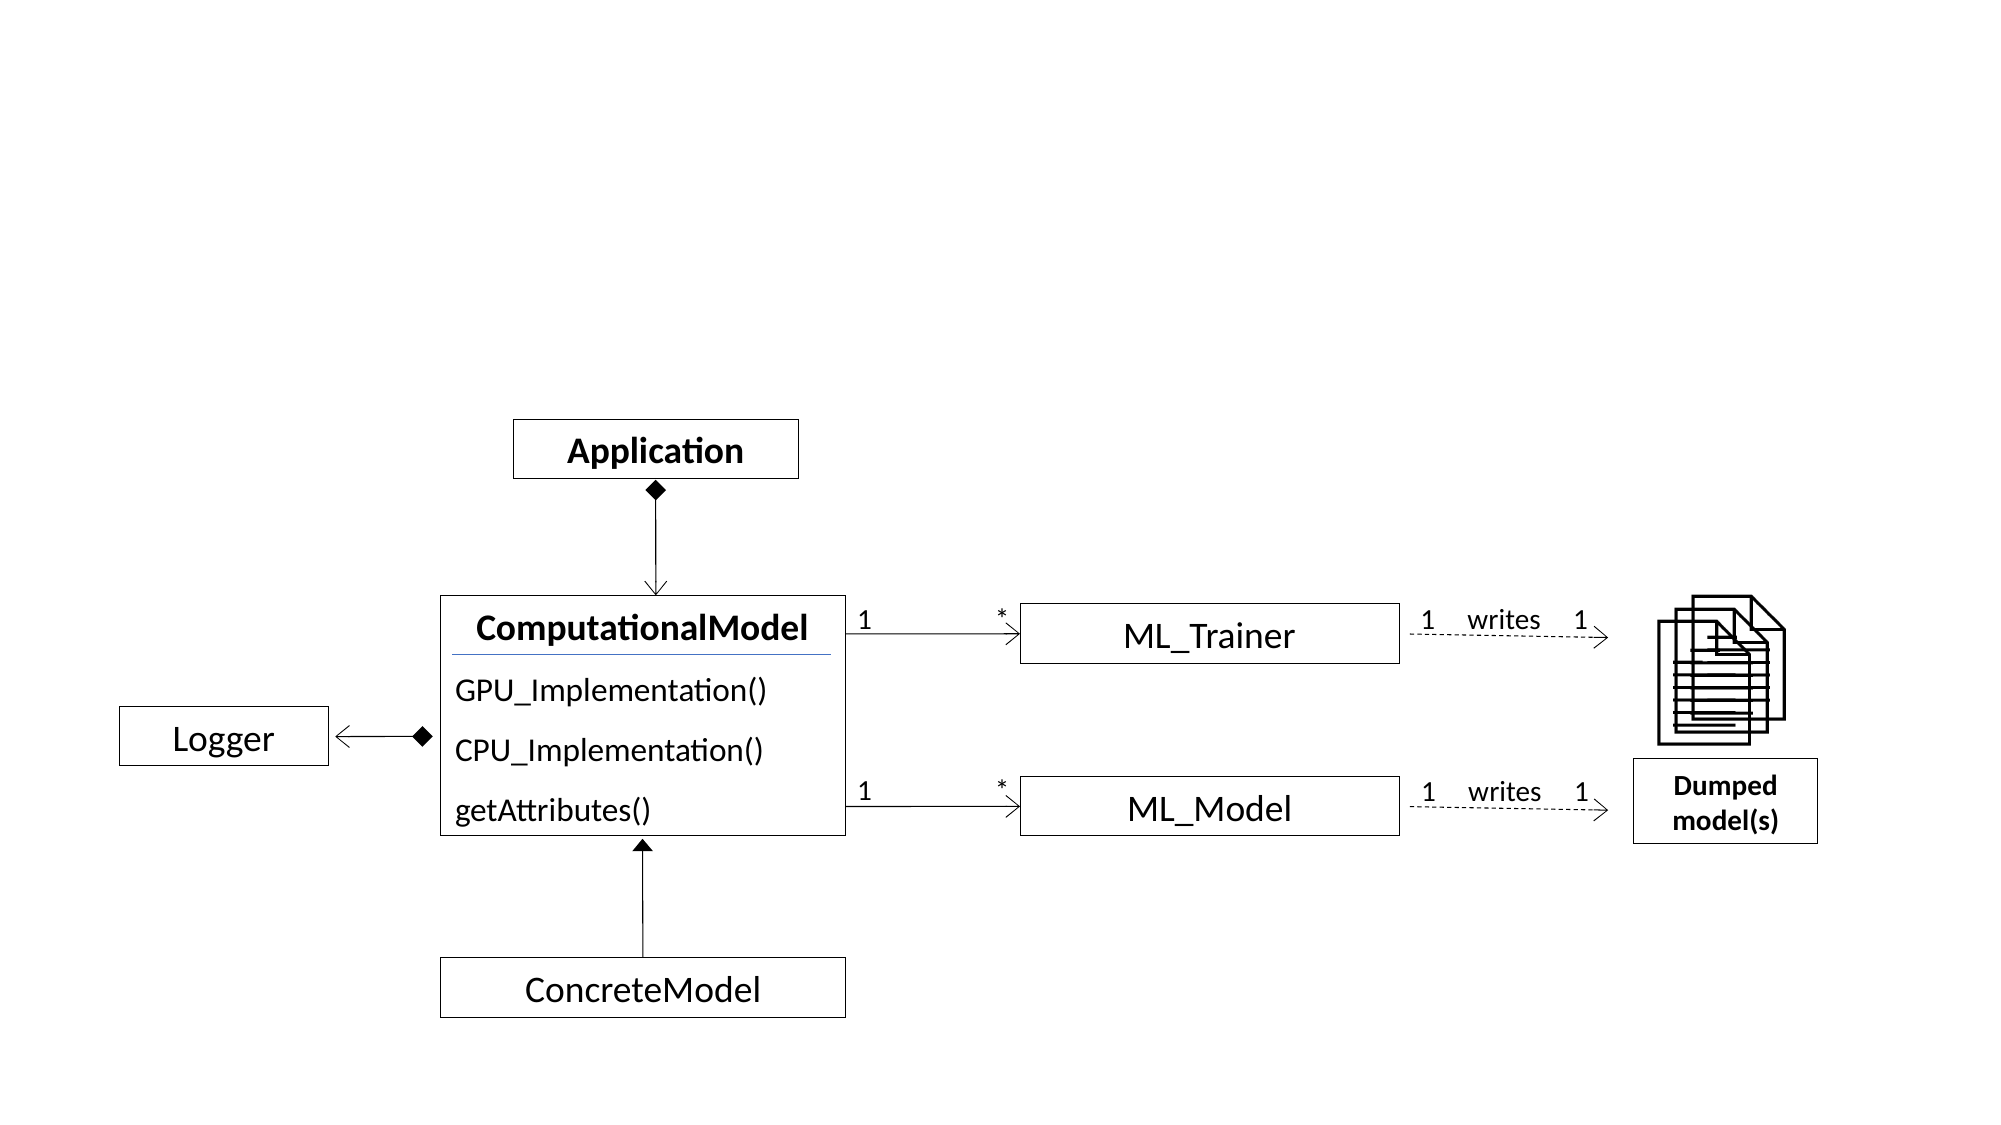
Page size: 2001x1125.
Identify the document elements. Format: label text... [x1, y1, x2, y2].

text_box Dumped model(s) [1633, 758, 1818, 844]
text_box ML_Trainer [1020, 603, 1400, 664]
text_box 1 writes 1 [1396, 593, 1613, 644]
text_box ML_Model [1020, 776, 1400, 836]
text_box 1 writes 1 [1397, 765, 1613, 815]
text_box Application [513, 419, 799, 479]
text_box Logger [119, 706, 329, 766]
text_box ComputationalModel GPU_Implementation() CPU_Implementation() getAttributes() [440, 595, 846, 836]
text_box ConcreteModel [440, 957, 846, 1018]
picture [1629, 582, 1814, 758]
text_box 1 * [836, 763, 1031, 814]
text_box 1 * [836, 593, 1031, 644]
